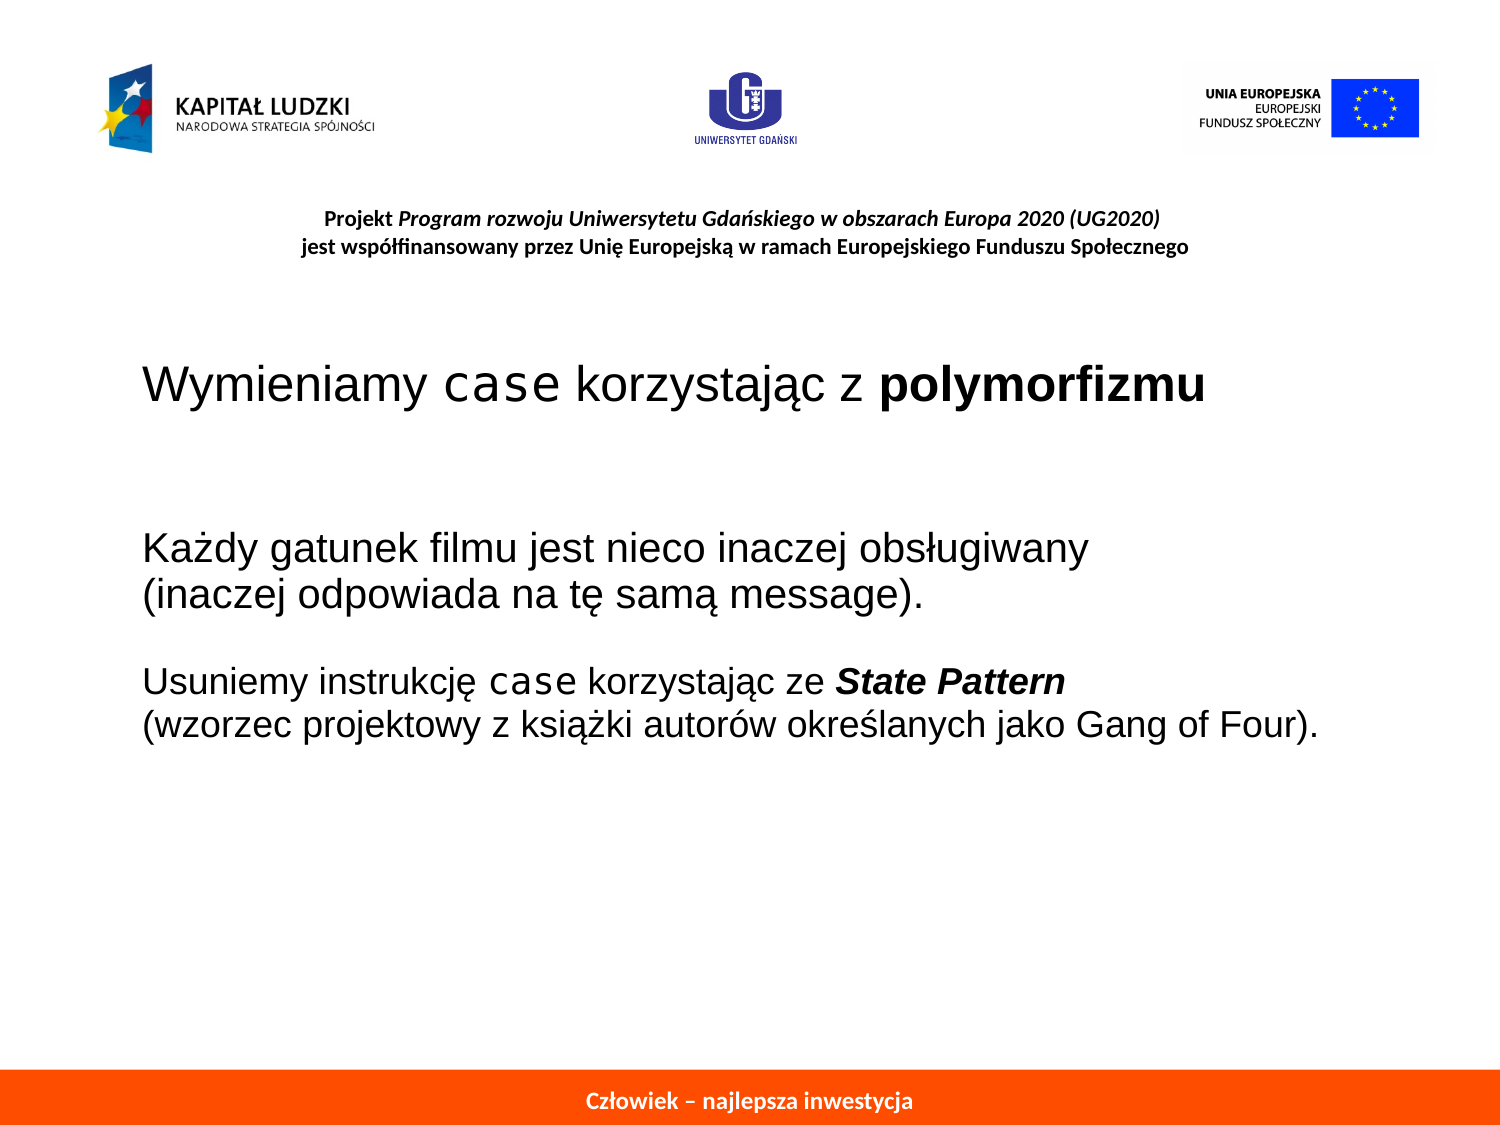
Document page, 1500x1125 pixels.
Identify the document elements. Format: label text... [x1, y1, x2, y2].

footer Człowiek – najlepsza inwestycja [0, 1069, 1500, 1125]
picture [1179, 60, 1439, 156]
picture [53, 19, 418, 196]
text_box Projekt Program rozwoju Uniwersytetu Gdańskiego w obszarach Europa 2020 (UG2020) jest współfinansowany przez Unię Europejską w ramach Europejskiego Funduszu Społecznego [53, 196, 1439, 267]
text_box Wymieniamy case korzystając z polymorfizmu Każdy gatunek filmu jest nieco inaczej obsługiwany (inaczej odpowiada na tę samą message). Usuniemy instrukcję case korzystając ze State Pattern (wzorzec projektowy z książki autorów określanych jako Gang of Four). [127, 347, 1335, 753]
picture [692, 69, 800, 147]
